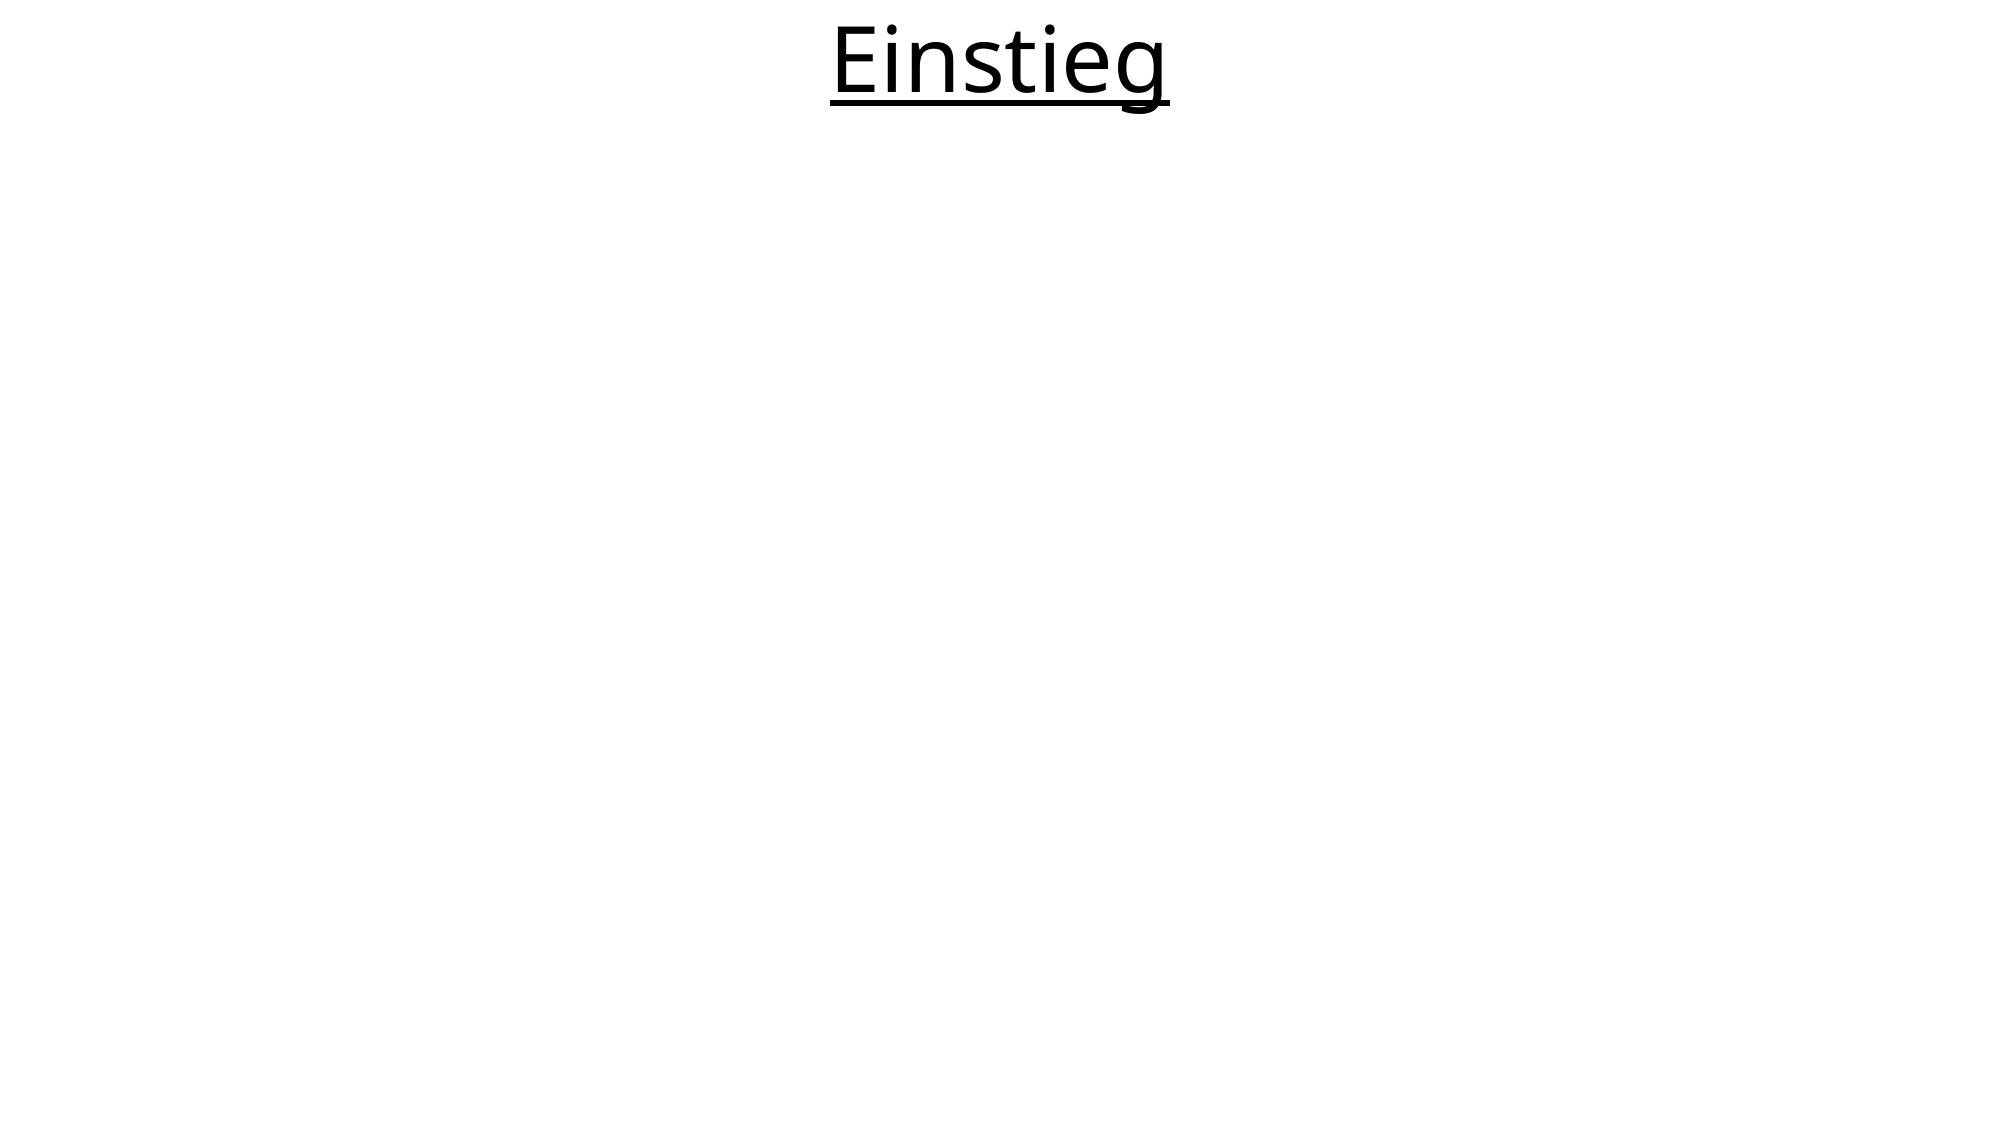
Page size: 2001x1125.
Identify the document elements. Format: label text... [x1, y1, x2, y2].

title Einstieg [137, 0, 1863, 173]
